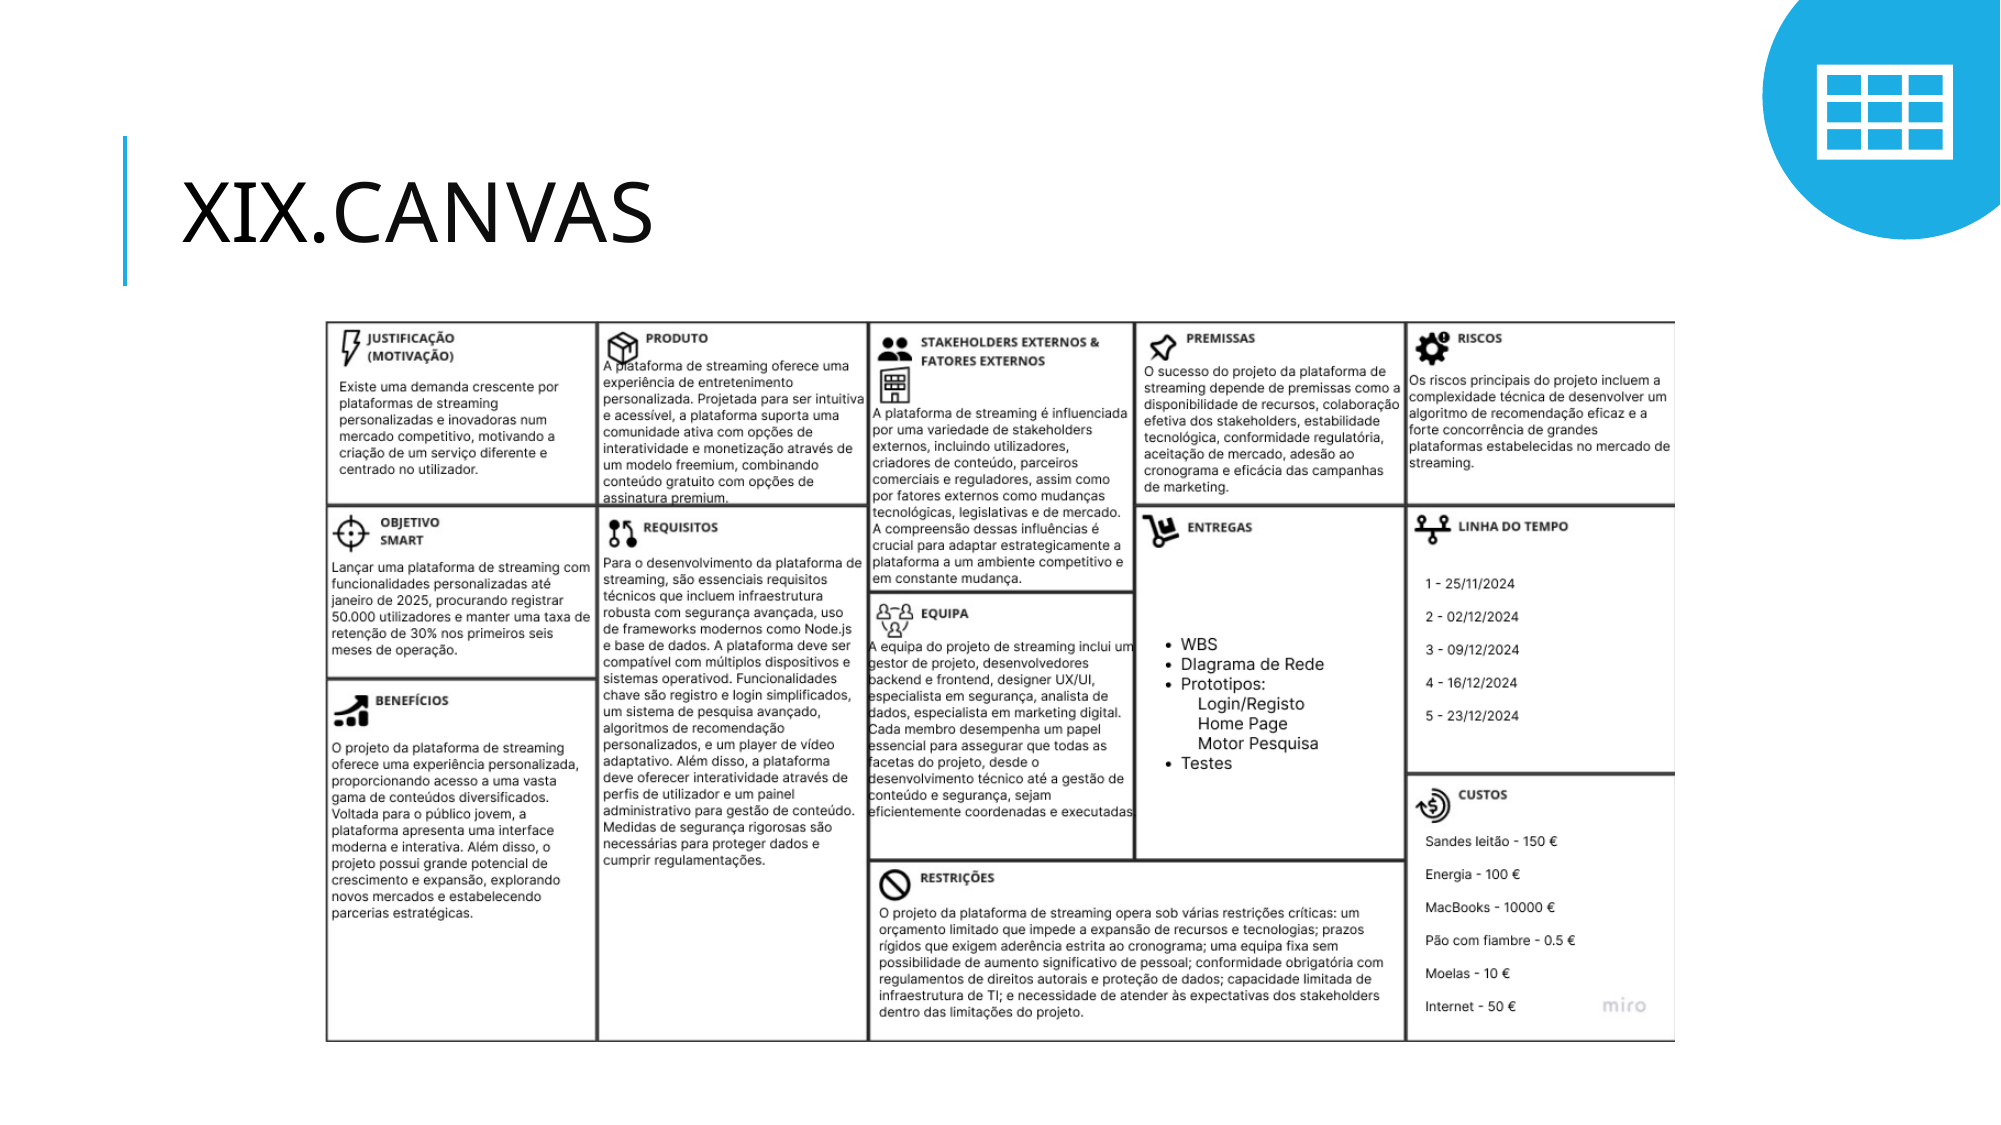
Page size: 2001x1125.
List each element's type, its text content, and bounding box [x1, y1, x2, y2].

picture [325, 321, 1675, 1042]
text_box [1762, 0, 2000, 240]
title Canvas [168, 96, 1763, 343]
